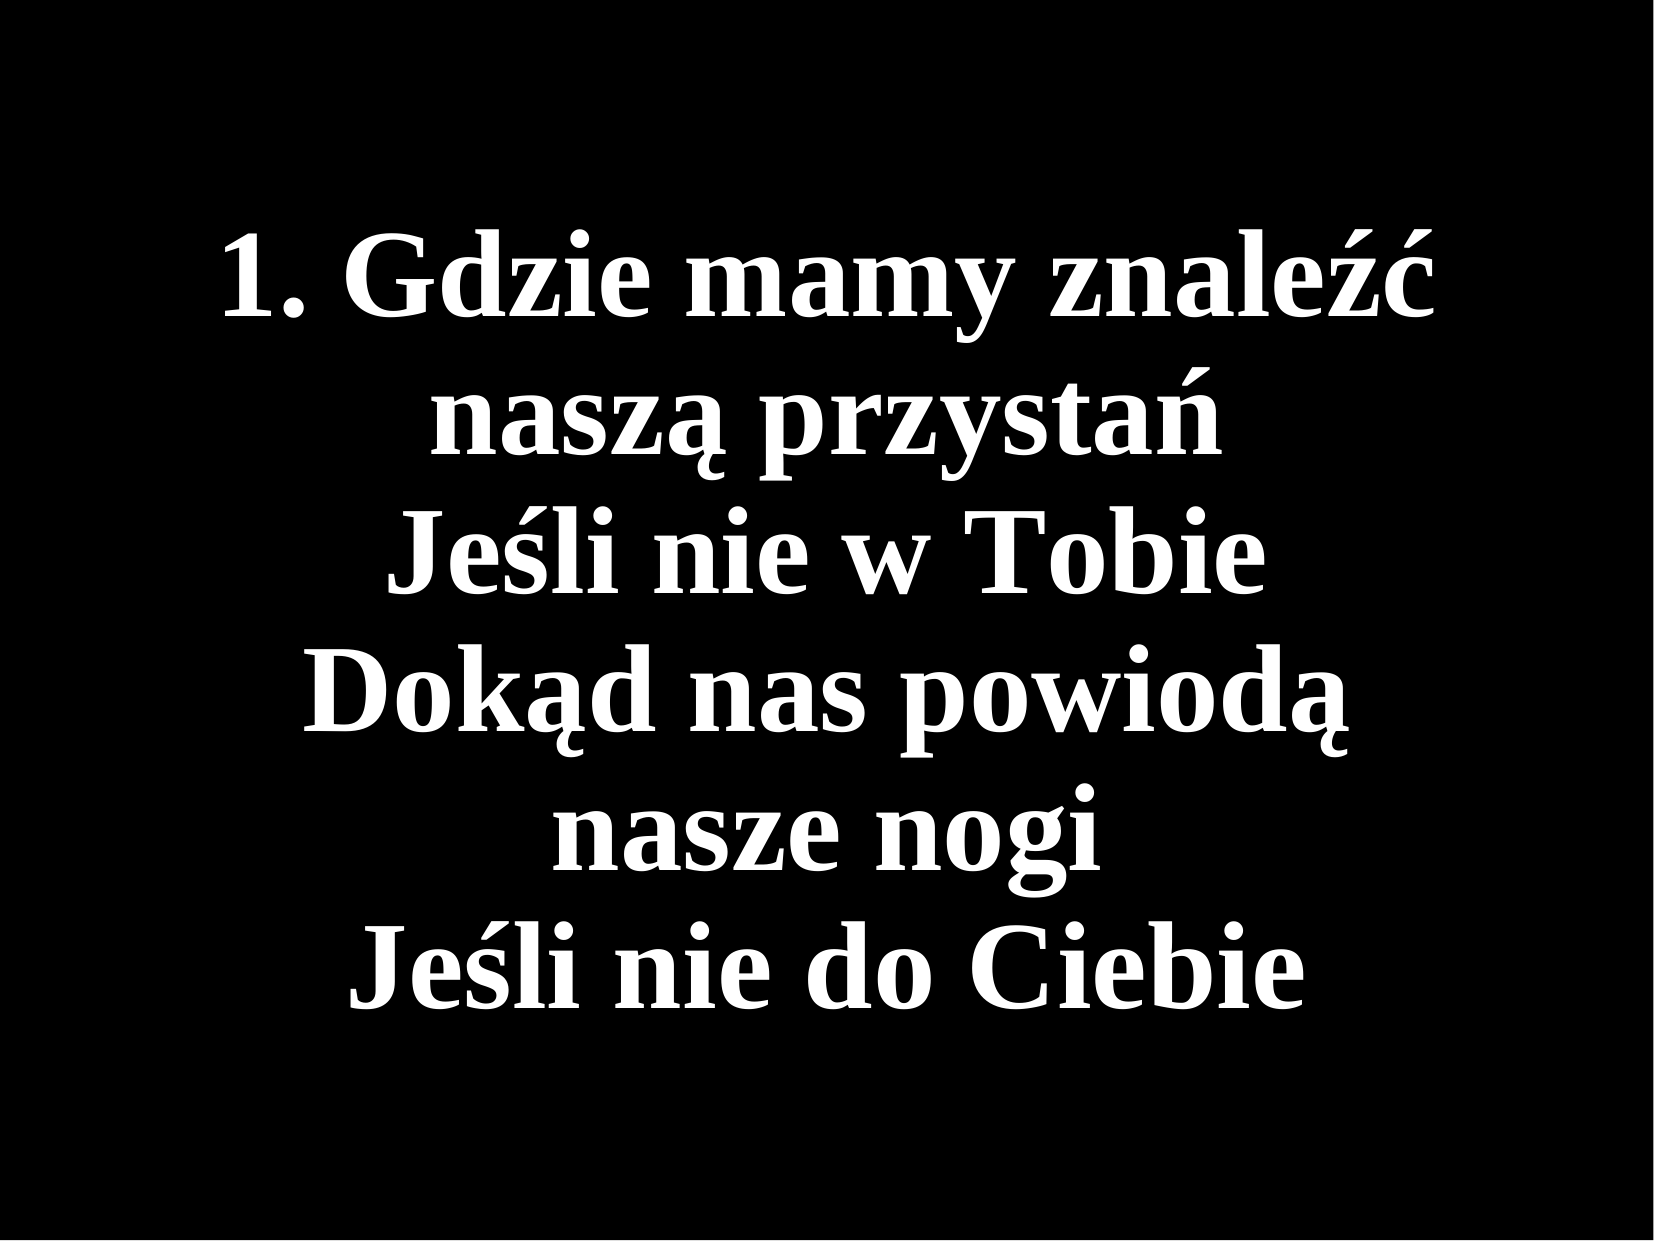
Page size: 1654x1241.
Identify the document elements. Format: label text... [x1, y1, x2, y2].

title 1. Gdzie mamy znaleźć naszą przystań Jeśli nie w Tobie Dokąd nas powiodą nasze nogi Jeśli nie do Ciebie [0, 0, 1654, 1241]
